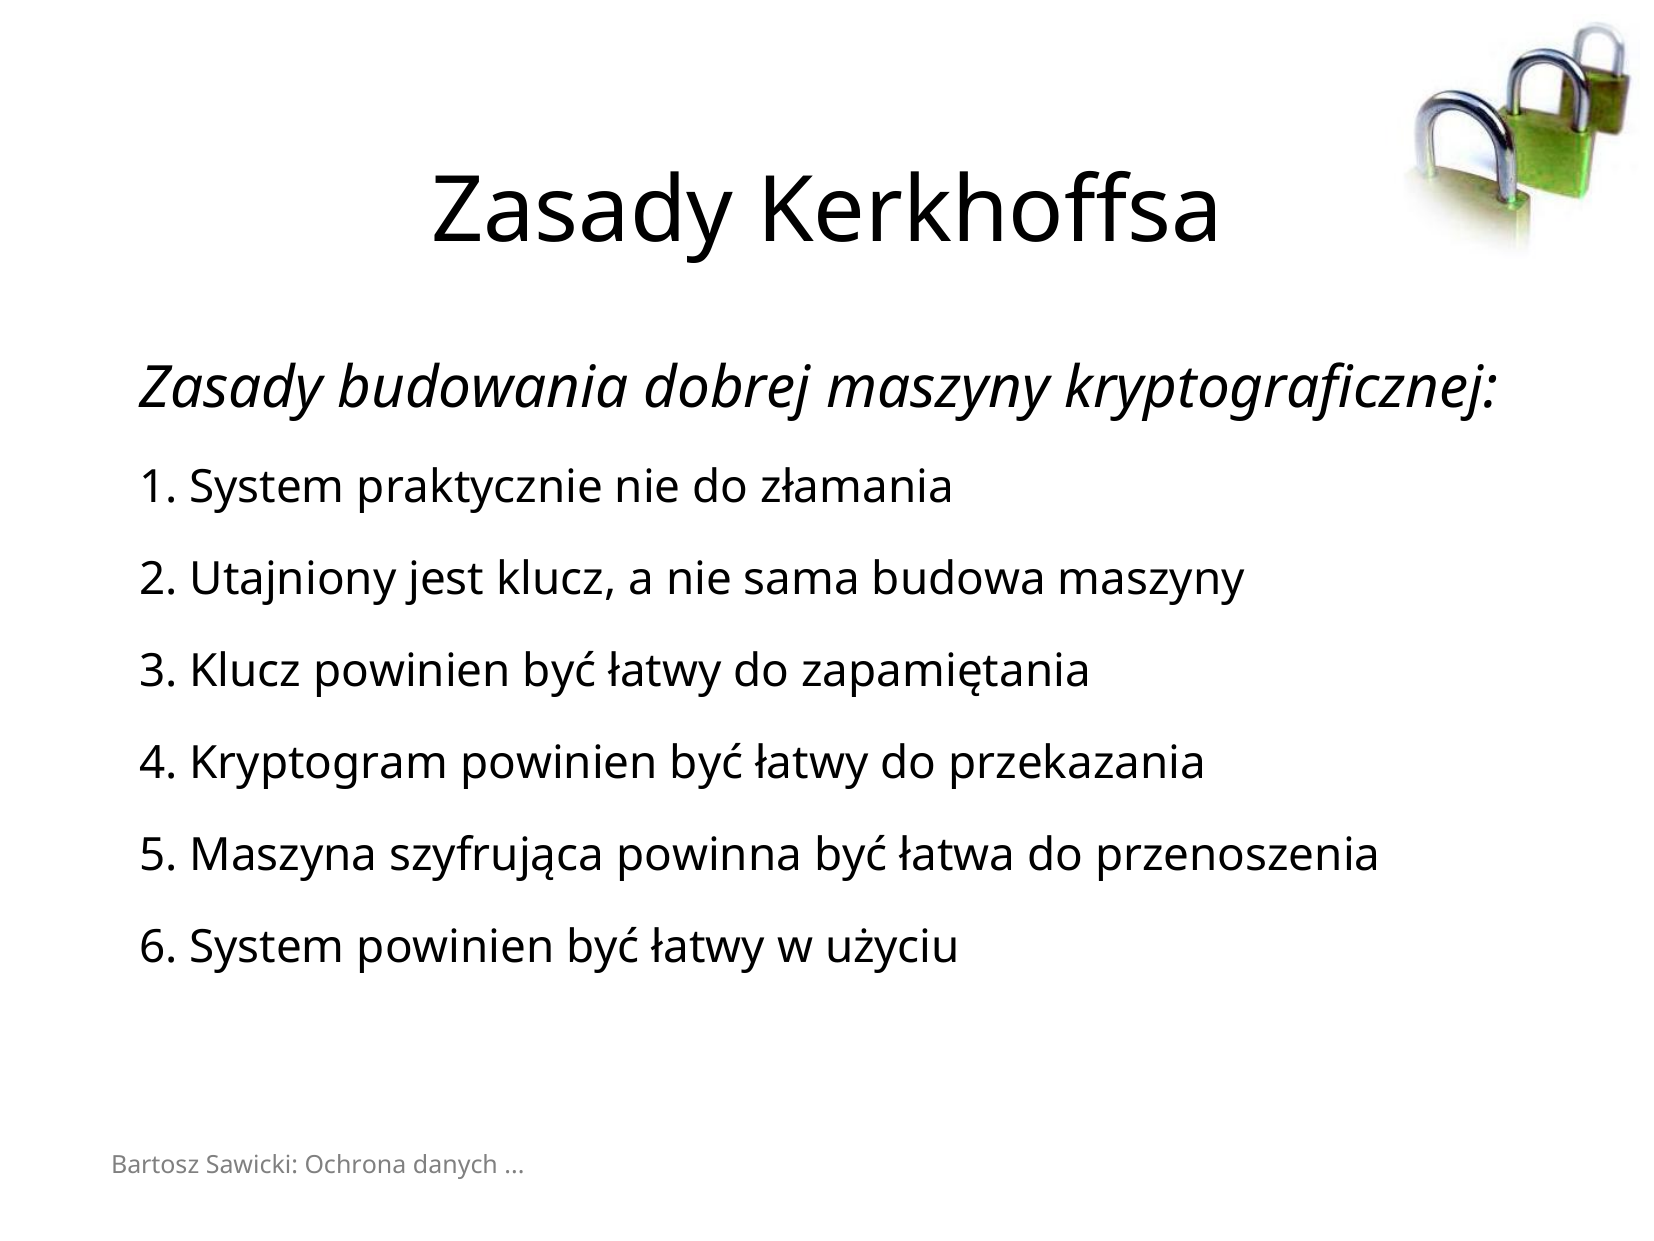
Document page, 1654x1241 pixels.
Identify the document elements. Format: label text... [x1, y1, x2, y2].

picture [1385, 14, 1640, 266]
title Zasady Kerkhoffsa [121, 102, 1534, 311]
list Zasady budowania dobrej maszyny kryptograficznej: 1. System praktycznie nie do złamania 2. Utajniony jest klucz, a nie sama budowa maszyny 3. Klucz powinien być łatwy do zapamiętania 4. Kryptogram powinien być łatwy do przekazania 5. Maszyna szyfrująca powinna być łatwa do przenoszenia 6. System powinien być łatwy w użyciu [121, 344, 1534, 1127]
